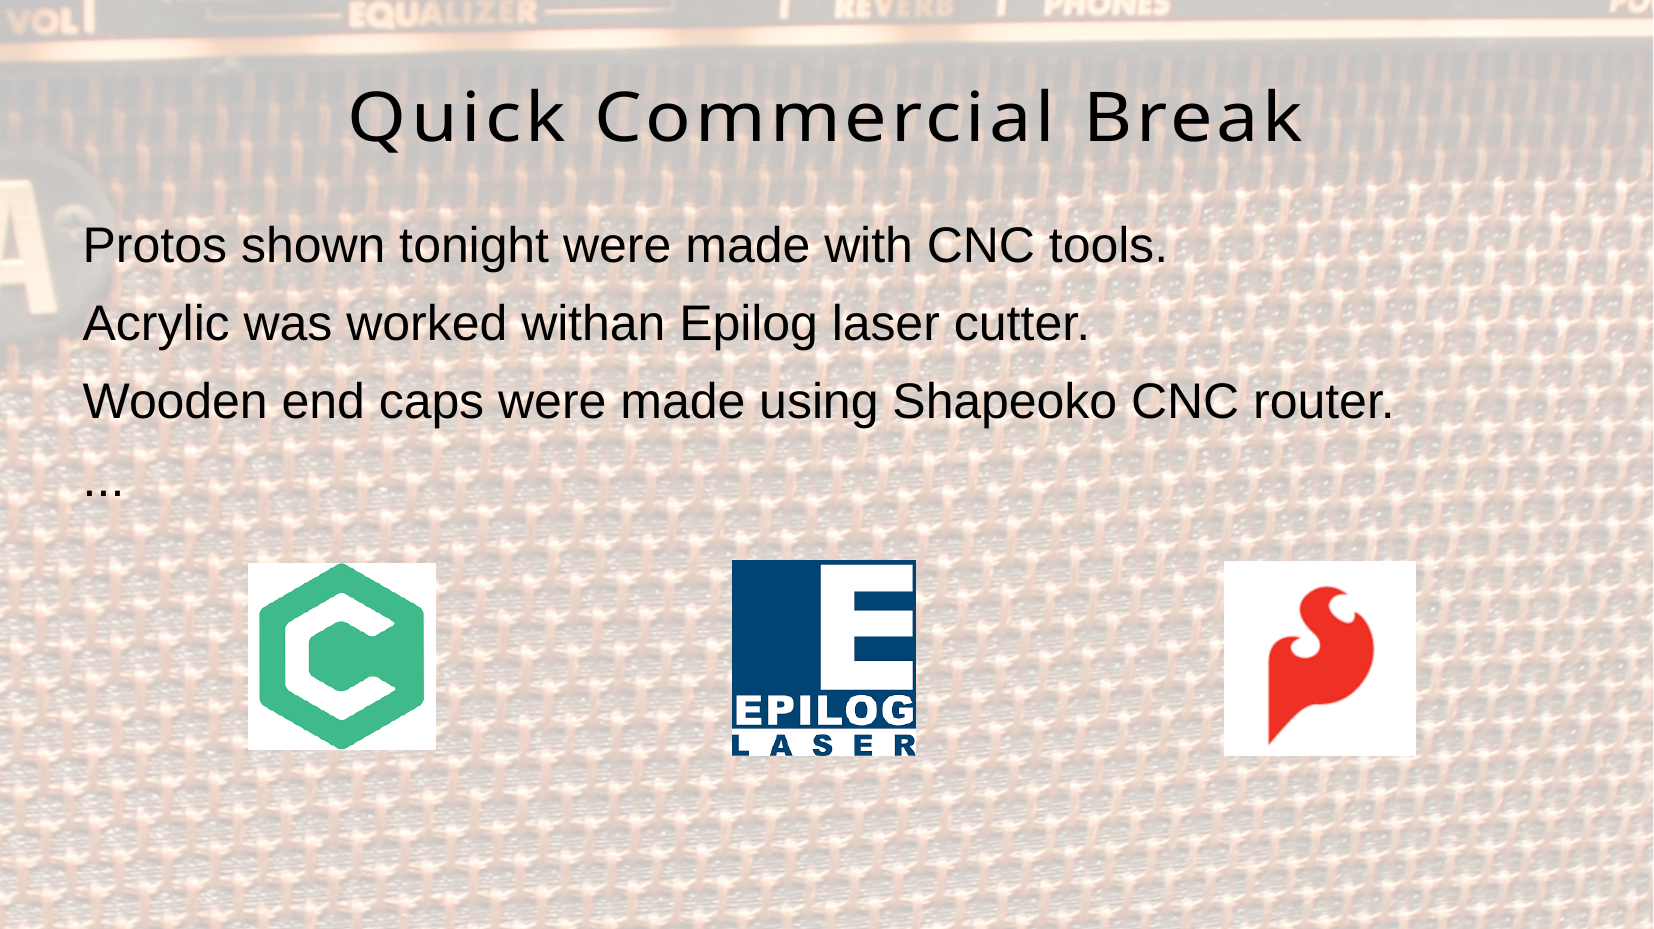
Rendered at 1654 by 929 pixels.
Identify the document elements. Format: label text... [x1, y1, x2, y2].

title Quick Commercial Break [82, 36, 1571, 192]
picture [0, 0, 1654, 929]
list Protos shown tonight were made with CNC tools. Acrylic was worked withan Epilog laser cutter. Wooden end caps were made using Shapeoko CNC router. ... [82, 217, 1571, 756]
